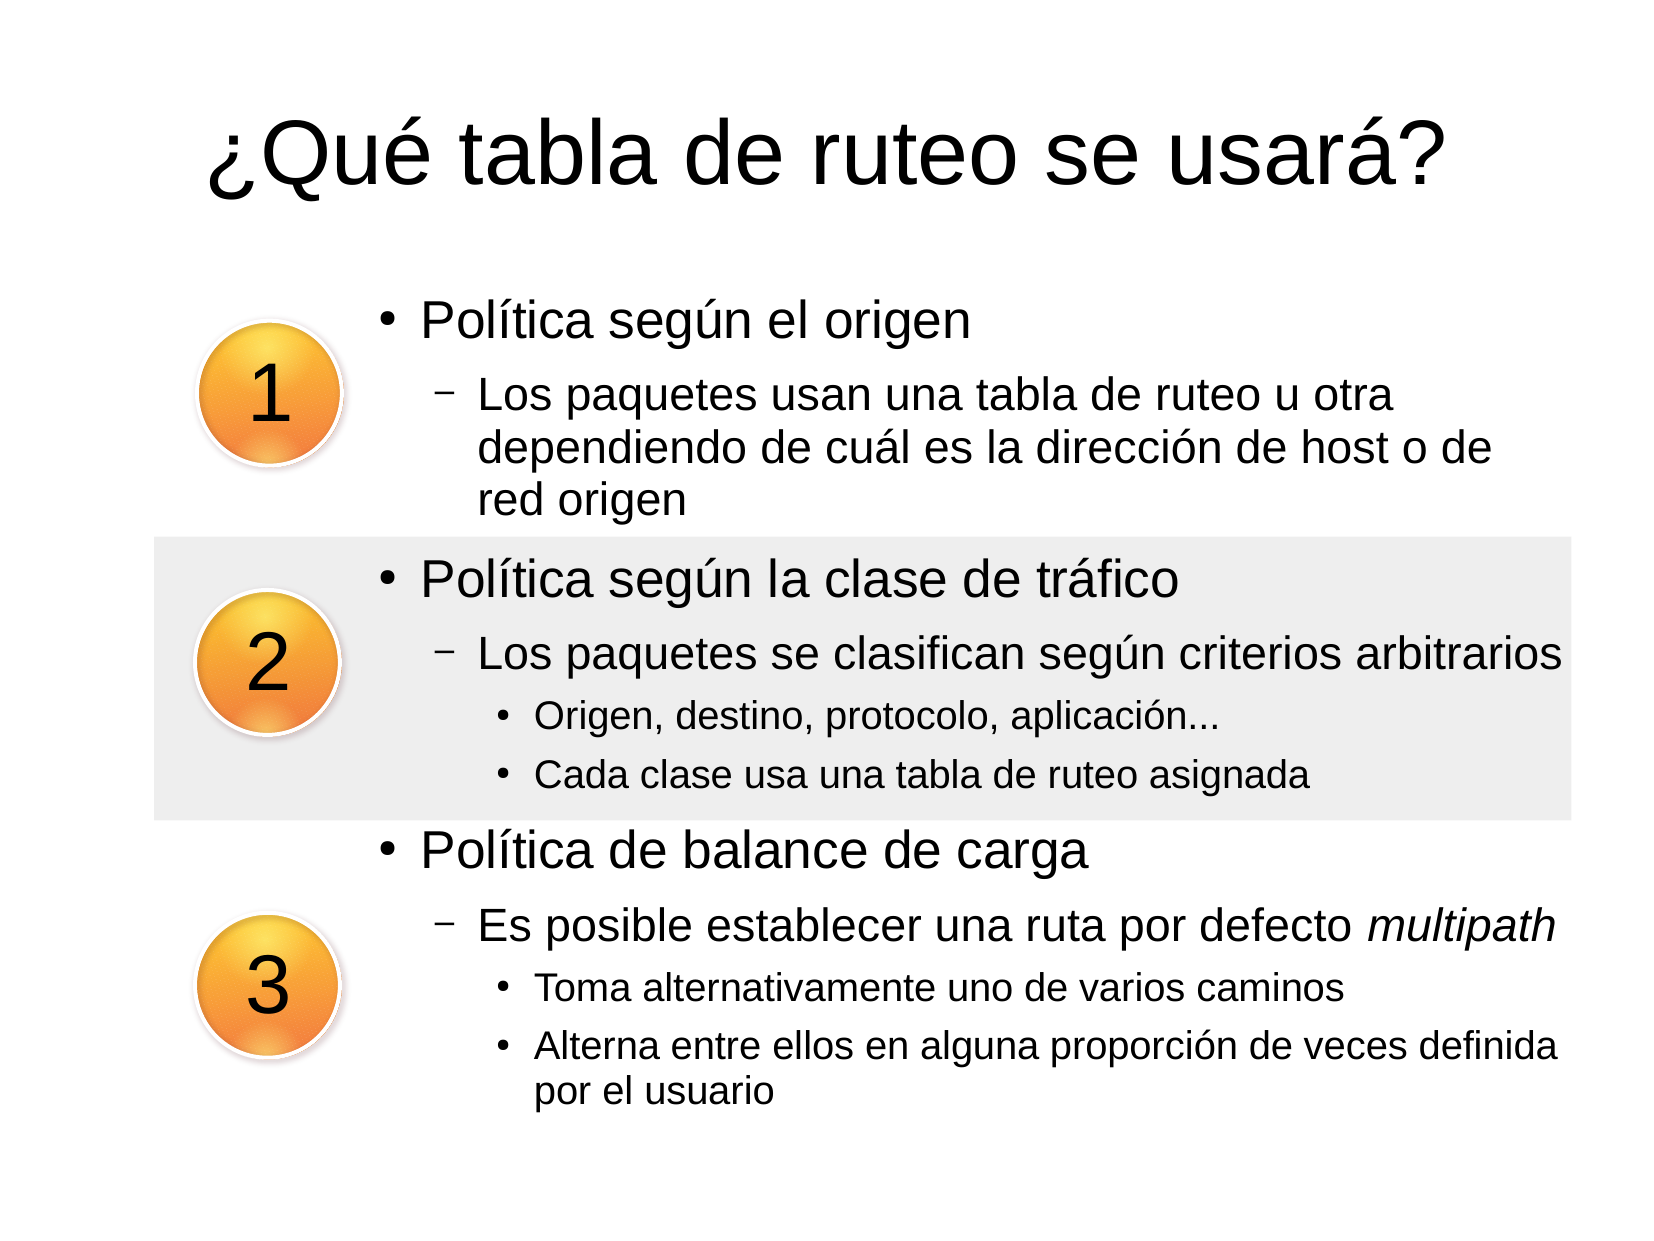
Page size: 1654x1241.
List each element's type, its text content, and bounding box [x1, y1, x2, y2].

picture [183, 897, 354, 1072]
picture [185, 305, 356, 480]
list Política según el origen Los paquetes usan una tabla de ruteo u otra dependiendo de cuál es la dirección de host o de red origen Política según la clase de tráfico Los paquetes se clasifican según criterios arbitrarios Origen, destino, protocolo, aplicación... Cada clase usa una tabla de ruteo asignada Política de balance de carga Es posible establecer una ruta por defecto multipath Toma alternativamente uno de varios caminos Alterna entre ellos en alguna proporción de veces definida por el usuario [363, 290, 1572, 1150]
title ¿Qué tabla de ruteo se usará? [82, 49, 1571, 257]
picture [183, 574, 354, 749]
text_box [154, 536, 363, 821]
